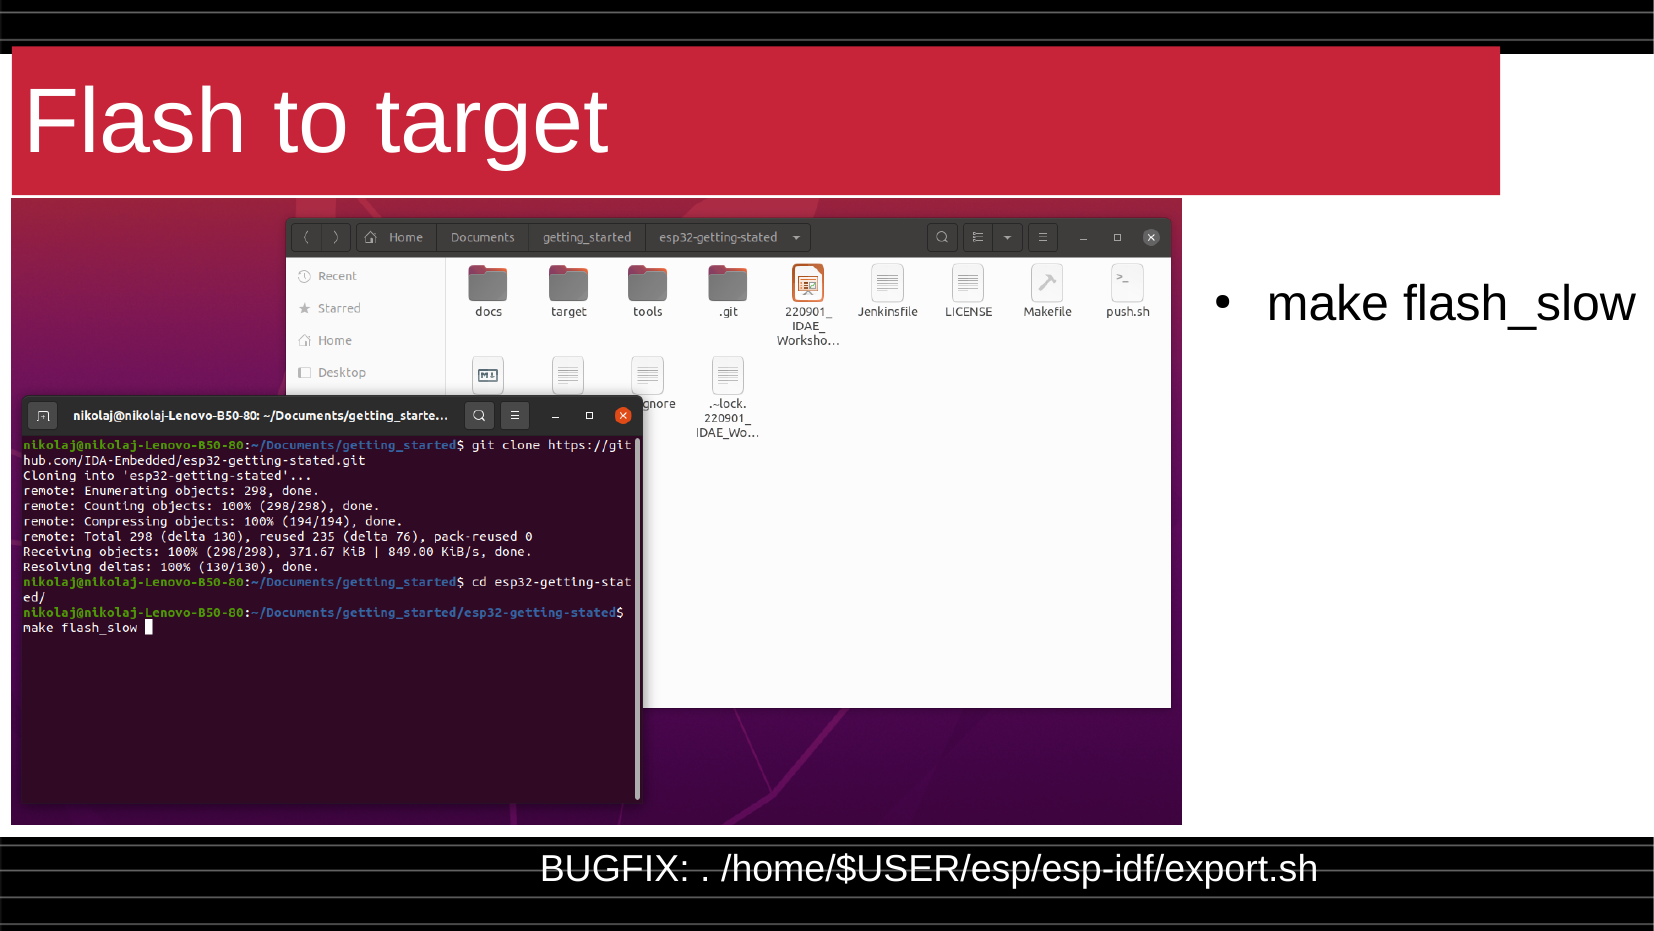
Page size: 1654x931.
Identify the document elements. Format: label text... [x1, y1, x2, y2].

picture [0, 837, 1654, 931]
picture [0, 0, 1654, 54]
text_box BUGFIX: . /home/$USER/esp/esp-idf/export.sh [525, 840, 1619, 931]
list make flash_slow [1195, 275, 1651, 496]
picture [11, 198, 1182, 826]
title Flash to target [11, 46, 1501, 196]
